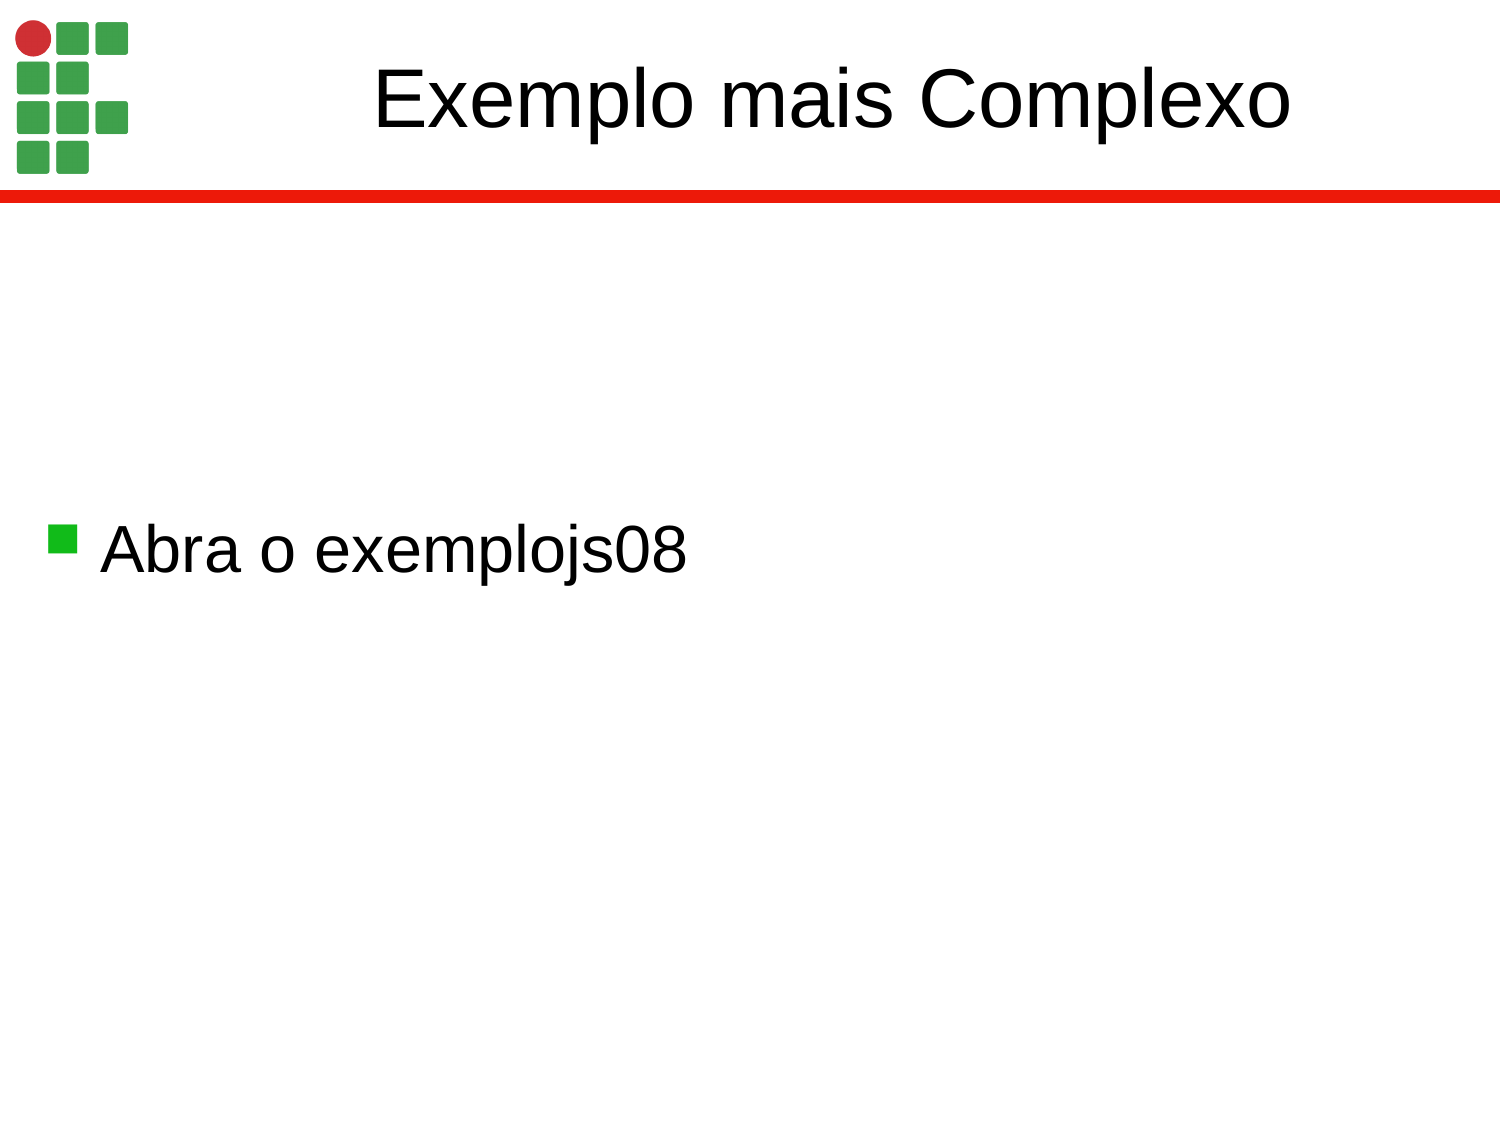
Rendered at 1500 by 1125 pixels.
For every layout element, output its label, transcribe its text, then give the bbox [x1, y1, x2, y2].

list Abra o exemplojs08 [29, 207, 1471, 1087]
title Exemplo mais Complexo [165, 0, 1500, 202]
picture [14, 16, 130, 178]
